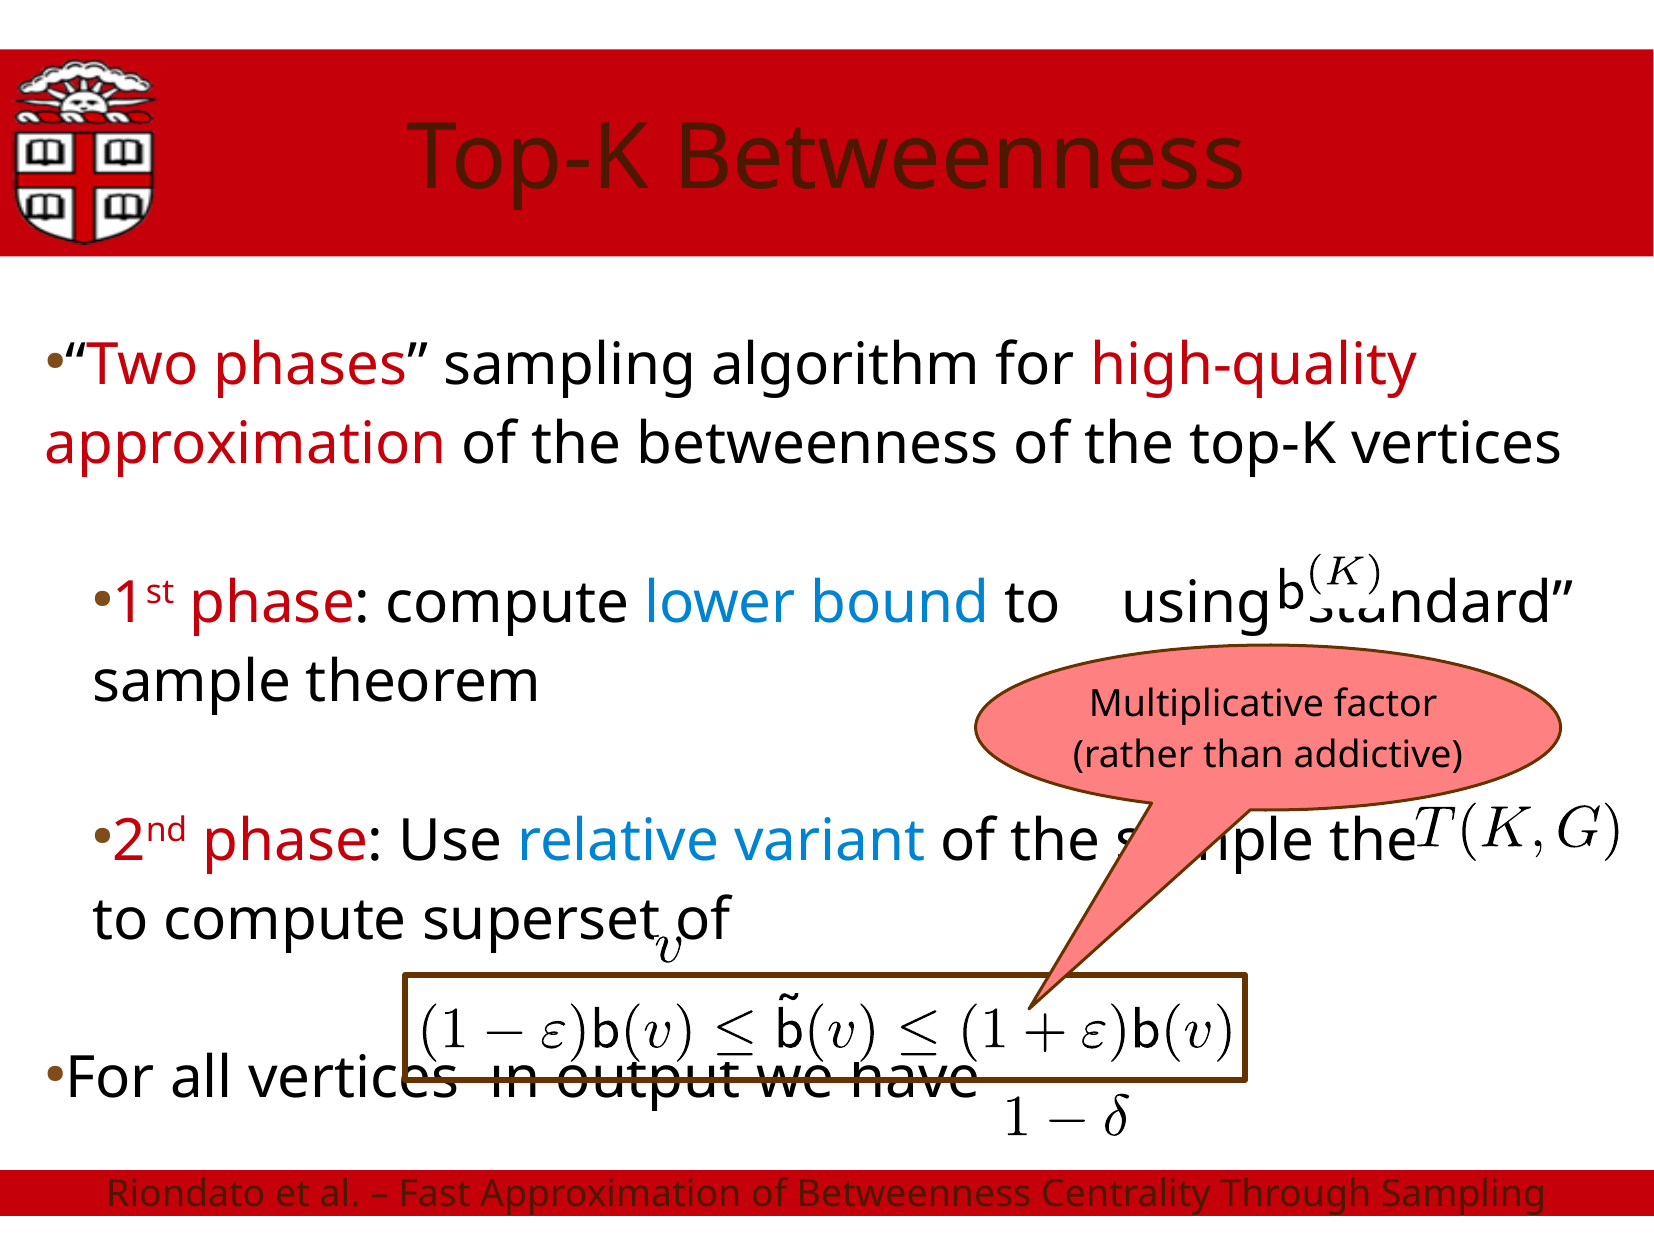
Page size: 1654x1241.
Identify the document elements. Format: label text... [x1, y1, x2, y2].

picture [11, 59, 158, 245]
text_box [1275, 553, 1384, 610]
text_box [1002, 1093, 1131, 1141]
title Top-K Betweenness [0, 49, 1654, 257]
text_box [1414, 802, 1625, 861]
text_box Multiplicative factor (rather than addictive) [975, 645, 1561, 1009]
text_box [417, 993, 1237, 1062]
text_box [654, 936, 685, 963]
text_box “Two phases” sampling algorithm for high-quality approximation of the betweenness of the top-K vertices 1st phase: compute lower bound to using “standard” sample theorem 2nd phase: Use relative variant of the sample theorem to compute superset of For all vertices in output we have with probability at least [30, 315, 1621, 1156]
text_box Riondato et al. – Fast Approximation of Betweenness Centrality Through Sampling [0, 1170, 1654, 1216]
